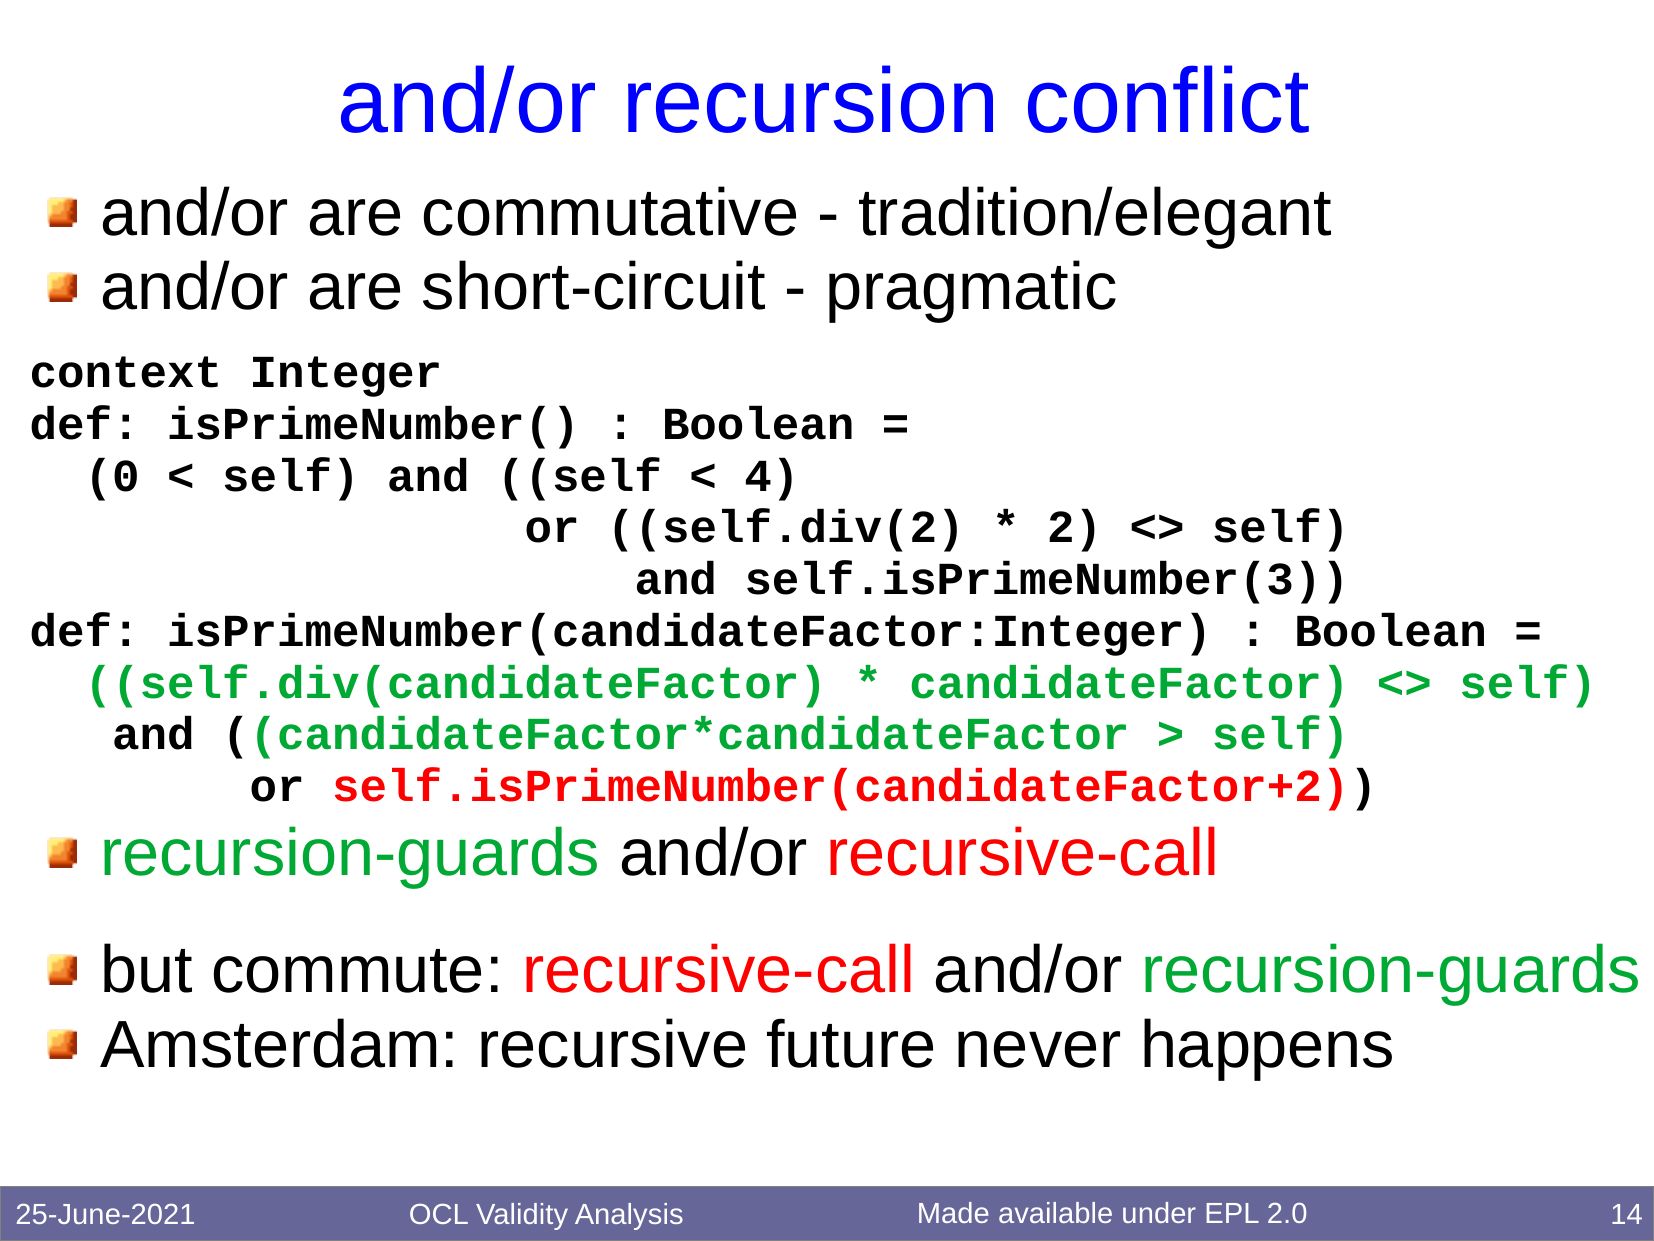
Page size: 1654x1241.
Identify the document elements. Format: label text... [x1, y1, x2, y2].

list and/or are commutative - tradition/elegant and/or are short-circuit - pragmatic context Integer def: isPrimeNumber() : Boolean = (0 < self) and ((self < 4) or ((self.div(2) * 2) <> self) and self.isPrimeNumber(3)) def: isPrimeNumber(candidateFactor:Integer) : Boolean = ((self.div(candidateFactor) * candidateFactor) <> self) and ((candidateFactor*candidateFactor > self) or self.isPrimeNumber(candidateFactor+2)) recursion-guards and/or recursive-call but commute: recursive-call and/or recursion-guards Amsterdam: recursive future never happens [29, 174, 1654, 1179]
title and/or recursion conflict [31, 24, 1617, 174]
